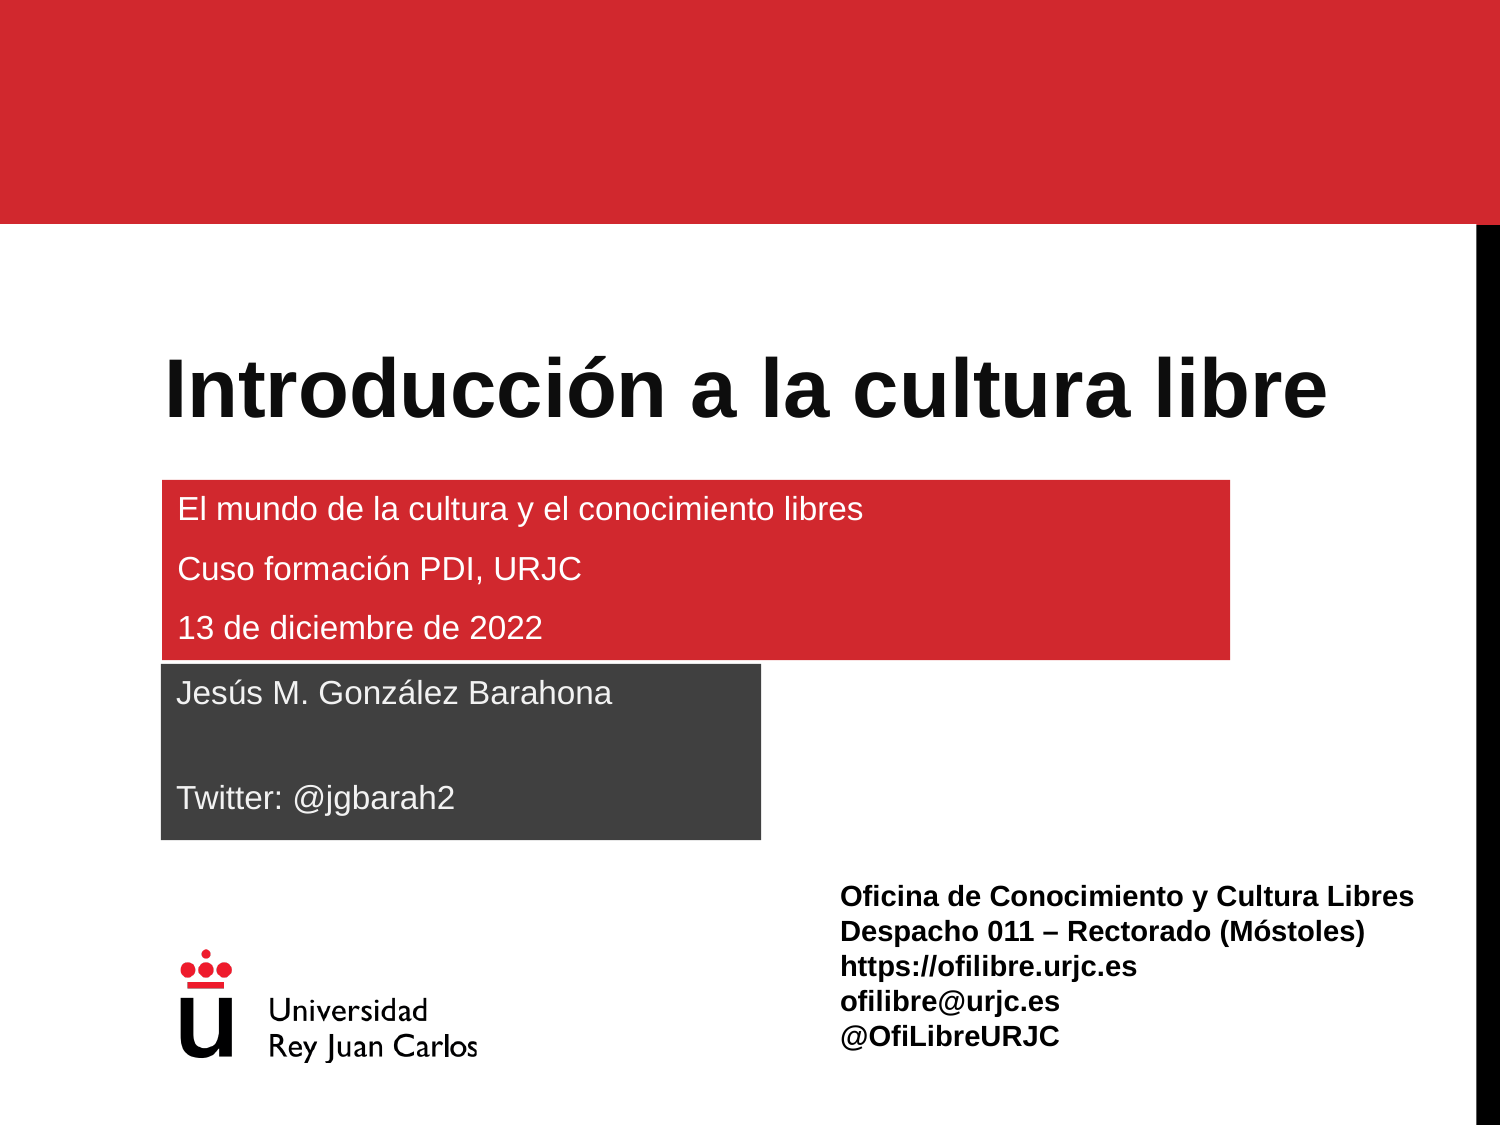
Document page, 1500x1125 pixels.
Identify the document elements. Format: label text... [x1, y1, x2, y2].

picture [180, 949, 477, 1063]
text_box Introducción a la cultura libre [149, 179, 1382, 521]
text_box Jesús M. González Barahona Twitter: @jgbarah2 [160, 663, 762, 841]
text_box El mundo de la cultura y el conocimiento libres Cuso formación PDI, URJC 13 de diciembre de 2022 [162, 479, 1231, 661]
text_box Oficina de Conocimiento y Cultura Libres Despacho 011 – Rectorado (Móstoles) https://ofilibre.urjc.es ofilibre@urjc.es @OfiLibreURJC [825, 870, 1446, 1065]
text_box [0, 0, 1500, 224]
